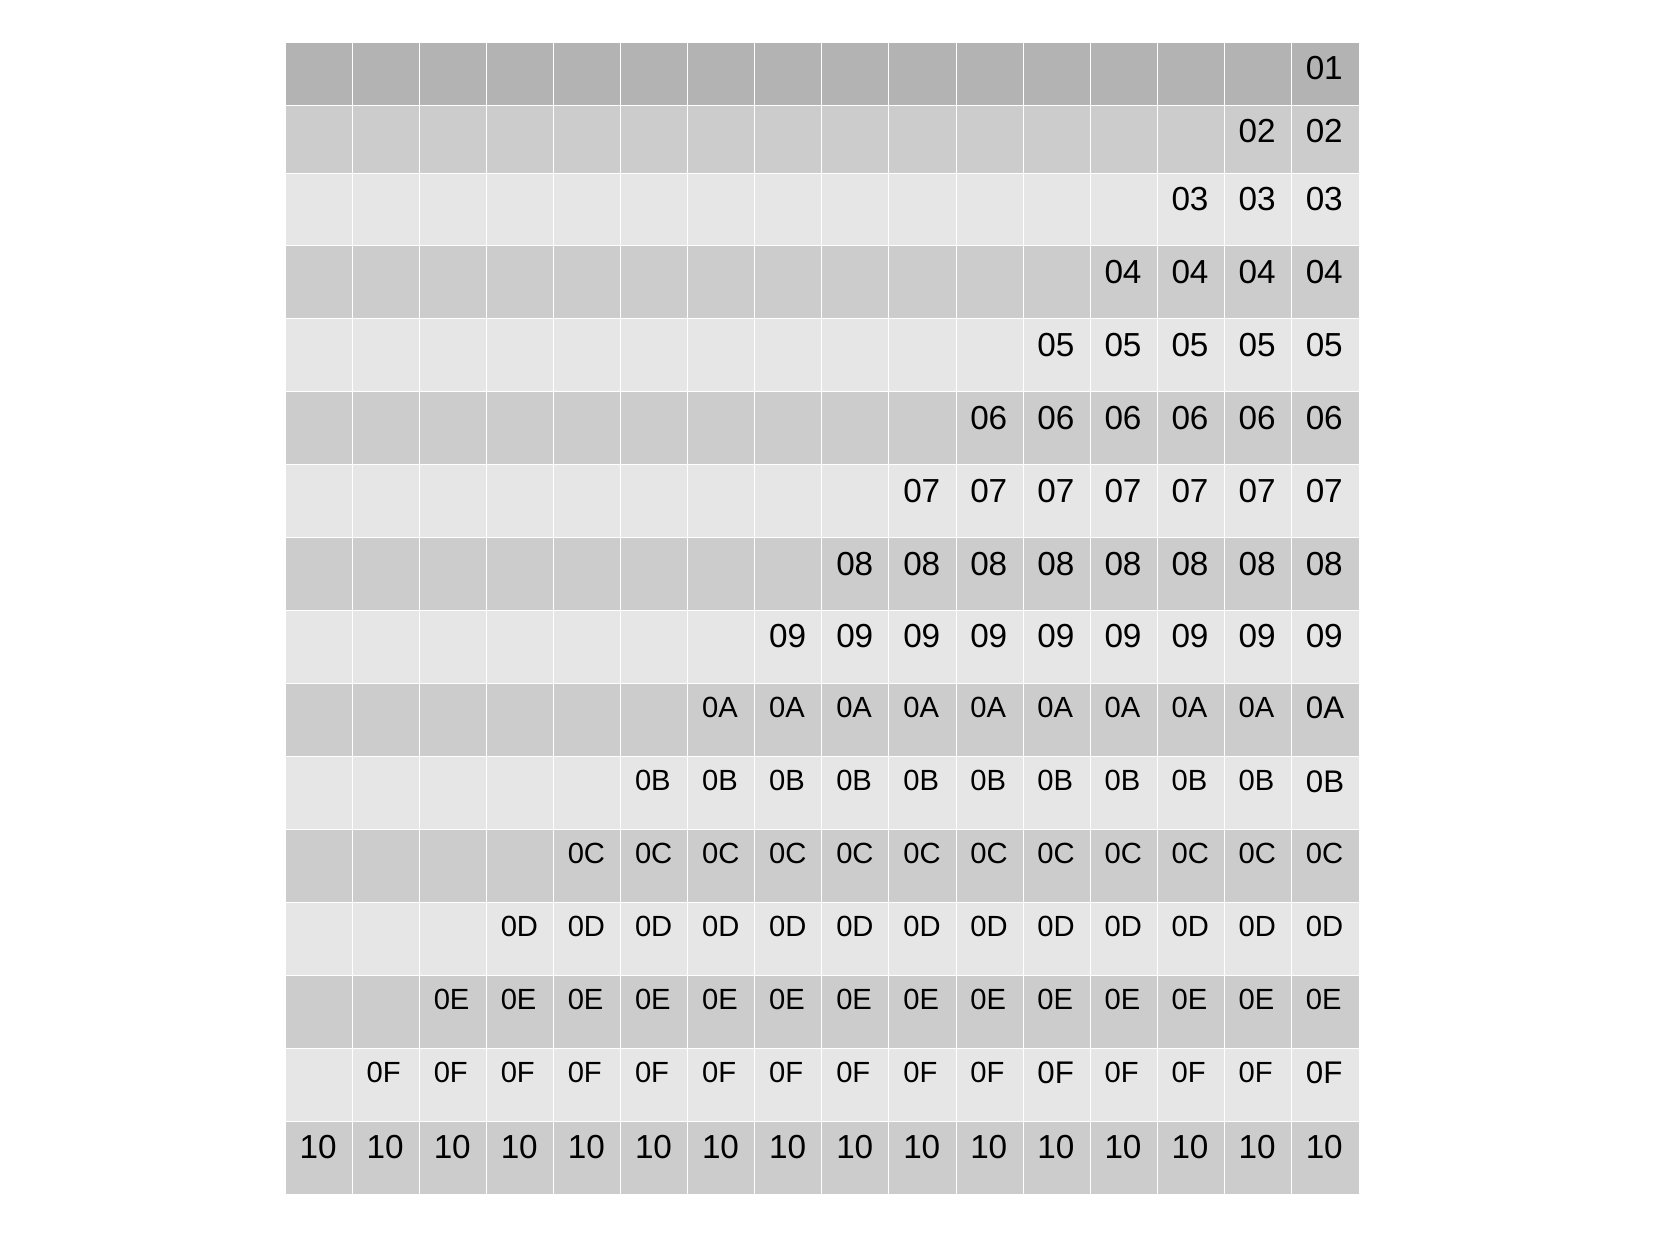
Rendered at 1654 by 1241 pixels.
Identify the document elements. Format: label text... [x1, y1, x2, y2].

table_cell 0B [755, 757, 821, 829]
table_cell 0D [487, 903, 553, 975]
table_cell 10 [755, 1122, 821, 1194]
table_cell 0B [889, 757, 956, 829]
table_cell [353, 976, 419, 1048]
table_cell 0C [554, 830, 620, 902]
table_cell 09 [1225, 611, 1291, 683]
table_cell 0E [889, 976, 956, 1048]
table_cell 0A [822, 684, 888, 756]
table_cell 0D [1225, 903, 1291, 975]
table_cell [621, 465, 687, 537]
table_cell [420, 903, 486, 975]
table_cell [822, 174, 888, 245]
table_cell [420, 611, 486, 683]
table_cell [822, 319, 888, 391]
table_cell [420, 392, 486, 464]
table_cell 04 [1091, 246, 1157, 318]
table_cell [286, 1049, 352, 1121]
table_cell 07 [1024, 465, 1090, 537]
table_cell [286, 174, 352, 245]
table_cell [286, 830, 352, 902]
table_cell 10 [957, 1122, 1023, 1194]
table_cell 0F [822, 1049, 888, 1121]
table_cell [554, 465, 620, 537]
table_cell 06 [1292, 392, 1359, 464]
table_cell 10 [822, 1122, 888, 1194]
table_cell [353, 319, 419, 391]
table_cell 10 [621, 1122, 687, 1194]
table_cell [688, 319, 754, 391]
table_cell 0D [889, 903, 956, 975]
table_cell [889, 246, 956, 318]
table_cell [621, 611, 687, 683]
table_cell [621, 106, 687, 173]
table_cell 0A [1292, 684, 1359, 756]
table_cell 10 [1091, 1122, 1157, 1194]
table_cell [554, 392, 620, 464]
table_cell 0A [688, 684, 754, 756]
table_cell 09 [1091, 611, 1157, 683]
table_header [889, 43, 956, 105]
table_cell 05 [1292, 319, 1359, 391]
table_cell 08 [1292, 538, 1359, 610]
table_cell 0B [621, 757, 687, 829]
table_cell 0F [621, 1049, 687, 1121]
table_cell [420, 174, 486, 245]
table_cell 0E [1225, 976, 1291, 1048]
table_cell 08 [1158, 538, 1224, 610]
table_cell [554, 757, 620, 829]
table_cell 07 [1292, 465, 1359, 537]
table_cell [889, 106, 956, 173]
table_cell 0E [621, 976, 687, 1048]
table_cell 0C [957, 830, 1023, 902]
table_cell [822, 392, 888, 464]
table_cell 0F [889, 1049, 956, 1121]
table_cell 0C [1024, 830, 1090, 902]
table_cell [554, 106, 620, 173]
table_cell 0C [1225, 830, 1291, 902]
table_cell [353, 174, 419, 245]
table_cell [755, 465, 821, 537]
table_cell 08 [1091, 538, 1157, 610]
table_cell 05 [1158, 319, 1224, 391]
table_cell 0E [1091, 976, 1157, 1048]
table_cell [420, 830, 486, 902]
table_cell 02 [1225, 106, 1291, 173]
table_cell [554, 611, 620, 683]
table_cell 06 [1158, 392, 1224, 464]
table_cell 07 [1158, 465, 1224, 537]
table_cell 0F [420, 1049, 486, 1121]
table_cell 0D [554, 903, 620, 975]
table_cell [286, 684, 352, 756]
table_cell [755, 392, 821, 464]
table_cell 0B [688, 757, 754, 829]
table_cell 05 [1225, 319, 1291, 391]
table_cell 09 [822, 611, 888, 683]
table_cell [889, 174, 956, 245]
table_cell [1024, 106, 1090, 173]
table_cell 0F [487, 1049, 553, 1121]
table_cell [353, 465, 419, 537]
table_cell [688, 246, 754, 318]
table_cell 09 [889, 611, 956, 683]
table_cell [621, 392, 687, 464]
table_header [1091, 43, 1157, 105]
table_cell 0E [822, 976, 888, 1048]
table_cell 0B [822, 757, 888, 829]
table_cell 0E [688, 976, 754, 1048]
table_cell [621, 684, 687, 756]
table_cell 02 [1292, 106, 1359, 173]
table_cell [688, 106, 754, 173]
table_cell 0E [1292, 976, 1359, 1048]
table_cell 10 [1225, 1122, 1291, 1194]
table_cell 08 [957, 538, 1023, 610]
table_cell 10 [889, 1122, 956, 1194]
table_header [957, 43, 1023, 105]
table_cell 0D [688, 903, 754, 975]
table_cell 0B [1024, 757, 1090, 829]
table_cell [957, 246, 1023, 318]
table_cell 0F [755, 1049, 821, 1121]
table_cell 10 [688, 1122, 754, 1194]
table_cell 0D [1292, 903, 1359, 975]
table_cell [822, 246, 888, 318]
table_cell 0D [1158, 903, 1224, 975]
table_cell 0E [487, 976, 553, 1048]
table_cell 03 [1225, 174, 1291, 245]
table_cell 09 [755, 611, 821, 683]
table_cell 0D [957, 903, 1023, 975]
table_cell [286, 538, 352, 610]
table_cell [822, 106, 888, 173]
table_cell 0B [1292, 757, 1359, 829]
table_cell 09 [1292, 611, 1359, 683]
table_cell 0E [1158, 976, 1224, 1048]
table_cell 0F [957, 1049, 1023, 1121]
table_cell 06 [1091, 392, 1157, 464]
table_cell [286, 976, 352, 1048]
table_cell 0F [688, 1049, 754, 1121]
table_cell [286, 106, 352, 173]
table_cell [420, 757, 486, 829]
table_cell [487, 684, 553, 756]
table_cell 0D [822, 903, 888, 975]
table_cell 04 [1158, 246, 1224, 318]
table_cell [353, 246, 419, 318]
table_cell [487, 611, 553, 683]
table_cell [487, 538, 553, 610]
table_cell 08 [822, 538, 888, 610]
table_header [286, 43, 352, 105]
table_cell 0E [755, 976, 821, 1048]
table_cell [353, 538, 419, 610]
table_cell 0F [1158, 1049, 1224, 1121]
table_cell 0C [822, 830, 888, 902]
table_cell [755, 538, 821, 610]
table_cell [688, 538, 754, 610]
table_cell [353, 757, 419, 829]
table_cell [487, 392, 553, 464]
table_cell [487, 106, 553, 173]
table_cell [755, 174, 821, 245]
table_cell [487, 319, 553, 391]
table_cell 0E [554, 976, 620, 1048]
table_cell 0D [1091, 903, 1157, 975]
table_cell [688, 611, 754, 683]
table_cell 04 [1292, 246, 1359, 318]
table_cell 0C [621, 830, 687, 902]
table_cell [621, 319, 687, 391]
table_cell [621, 174, 687, 245]
table_cell [420, 106, 486, 173]
table_cell 06 [1024, 392, 1090, 464]
table_cell [1024, 174, 1090, 245]
table_cell 09 [1158, 611, 1224, 683]
table_cell 0E [1024, 976, 1090, 1048]
table_cell 0A [1158, 684, 1224, 756]
table_cell 07 [1091, 465, 1157, 537]
table_cell [554, 684, 620, 756]
table_cell [1024, 246, 1090, 318]
table_cell 10 [487, 1122, 553, 1194]
table_cell 08 [1024, 538, 1090, 610]
table_cell 0C [889, 830, 956, 902]
table_cell 0B [1091, 757, 1157, 829]
table_cell 0F [1225, 1049, 1291, 1121]
table_cell [353, 684, 419, 756]
table_cell [889, 392, 956, 464]
table_cell 10 [1024, 1122, 1090, 1194]
table_header [420, 43, 486, 105]
table_cell 0F [1024, 1049, 1090, 1121]
table_cell [957, 174, 1023, 245]
table_cell [286, 465, 352, 537]
table_cell [621, 538, 687, 610]
table_header [1158, 43, 1224, 105]
table_header [554, 43, 620, 105]
table_cell [688, 392, 754, 464]
table_cell 0E [420, 976, 486, 1048]
table_cell 0F [353, 1049, 419, 1121]
table_cell 10 [286, 1122, 352, 1194]
table_cell [554, 538, 620, 610]
table_cell [688, 174, 754, 245]
table_cell 0A [1024, 684, 1090, 756]
table_cell [353, 106, 419, 173]
table_cell [286, 319, 352, 391]
table_cell [755, 319, 821, 391]
table_cell 0A [1225, 684, 1291, 756]
table_cell 0E [957, 976, 1023, 1048]
table_cell 0D [755, 903, 821, 975]
table_header [1225, 43, 1291, 105]
table_cell [1158, 106, 1224, 173]
table_cell [286, 611, 352, 683]
table_cell 09 [1024, 611, 1090, 683]
table_cell [621, 246, 687, 318]
table_cell 0F [1292, 1049, 1359, 1121]
table_header [688, 43, 754, 105]
table_cell 0F [554, 1049, 620, 1121]
table_cell [1091, 106, 1157, 173]
table_cell 0B [1158, 757, 1224, 829]
table_cell 0C [1158, 830, 1224, 902]
table_cell [353, 611, 419, 683]
table_cell [420, 684, 486, 756]
table_cell [755, 246, 821, 318]
table_cell 0F [1091, 1049, 1157, 1121]
table_cell [487, 757, 553, 829]
table_cell [957, 106, 1023, 173]
table_cell 10 [1292, 1122, 1359, 1194]
table_cell [889, 319, 956, 391]
table_cell [353, 830, 419, 902]
table_cell [286, 392, 352, 464]
table_cell 0C [688, 830, 754, 902]
table_cell [822, 465, 888, 537]
table_cell 03 [1158, 174, 1224, 245]
table_cell 0C [1292, 830, 1359, 902]
table_cell 0B [957, 757, 1023, 829]
table_cell [286, 903, 352, 975]
table_cell 0A [755, 684, 821, 756]
table_cell [487, 465, 553, 537]
table_header [822, 43, 888, 105]
table_cell [554, 174, 620, 245]
table_cell [554, 246, 620, 318]
table_cell 05 [1024, 319, 1090, 391]
table_cell 10 [420, 1122, 486, 1194]
table_cell [420, 246, 486, 318]
table_cell 03 [1292, 174, 1359, 245]
table_header 01 [1292, 43, 1359, 105]
table_header [353, 43, 419, 105]
table_header [755, 43, 821, 105]
table_cell 06 [1225, 392, 1291, 464]
table_cell 09 [957, 611, 1023, 683]
table_cell [1091, 174, 1157, 245]
table_cell [957, 319, 1023, 391]
table_cell 08 [889, 538, 956, 610]
table_cell 0D [621, 903, 687, 975]
table_cell 06 [957, 392, 1023, 464]
table_cell [420, 319, 486, 391]
table_cell [353, 903, 419, 975]
table_cell [554, 319, 620, 391]
table_cell 0A [1091, 684, 1157, 756]
table_cell [487, 830, 553, 902]
table_cell 10 [353, 1122, 419, 1194]
table_cell [487, 174, 553, 245]
table_cell 0B [1225, 757, 1291, 829]
table_cell [286, 757, 352, 829]
table_cell [286, 246, 352, 318]
table_cell 0D [1024, 903, 1090, 975]
table_cell [755, 106, 821, 173]
table_cell 07 [1225, 465, 1291, 537]
table_cell 10 [1158, 1122, 1224, 1194]
table_cell 04 [1225, 246, 1291, 318]
table_cell [688, 465, 754, 537]
table_cell [487, 246, 553, 318]
table_cell 07 [957, 465, 1023, 537]
table_cell [353, 392, 419, 464]
table_cell 08 [1225, 538, 1291, 610]
table_header [487, 43, 553, 105]
table_cell [420, 465, 486, 537]
table_header [1024, 43, 1090, 105]
table_cell 05 [1091, 319, 1157, 391]
table_cell 0C [1091, 830, 1157, 902]
table_cell [420, 538, 486, 610]
table_cell 07 [889, 465, 956, 537]
table_header [621, 43, 687, 105]
table_cell 0A [957, 684, 1023, 756]
table_cell 0C [755, 830, 821, 902]
table_cell 0A [889, 684, 956, 756]
table_cell 10 [554, 1122, 620, 1194]
